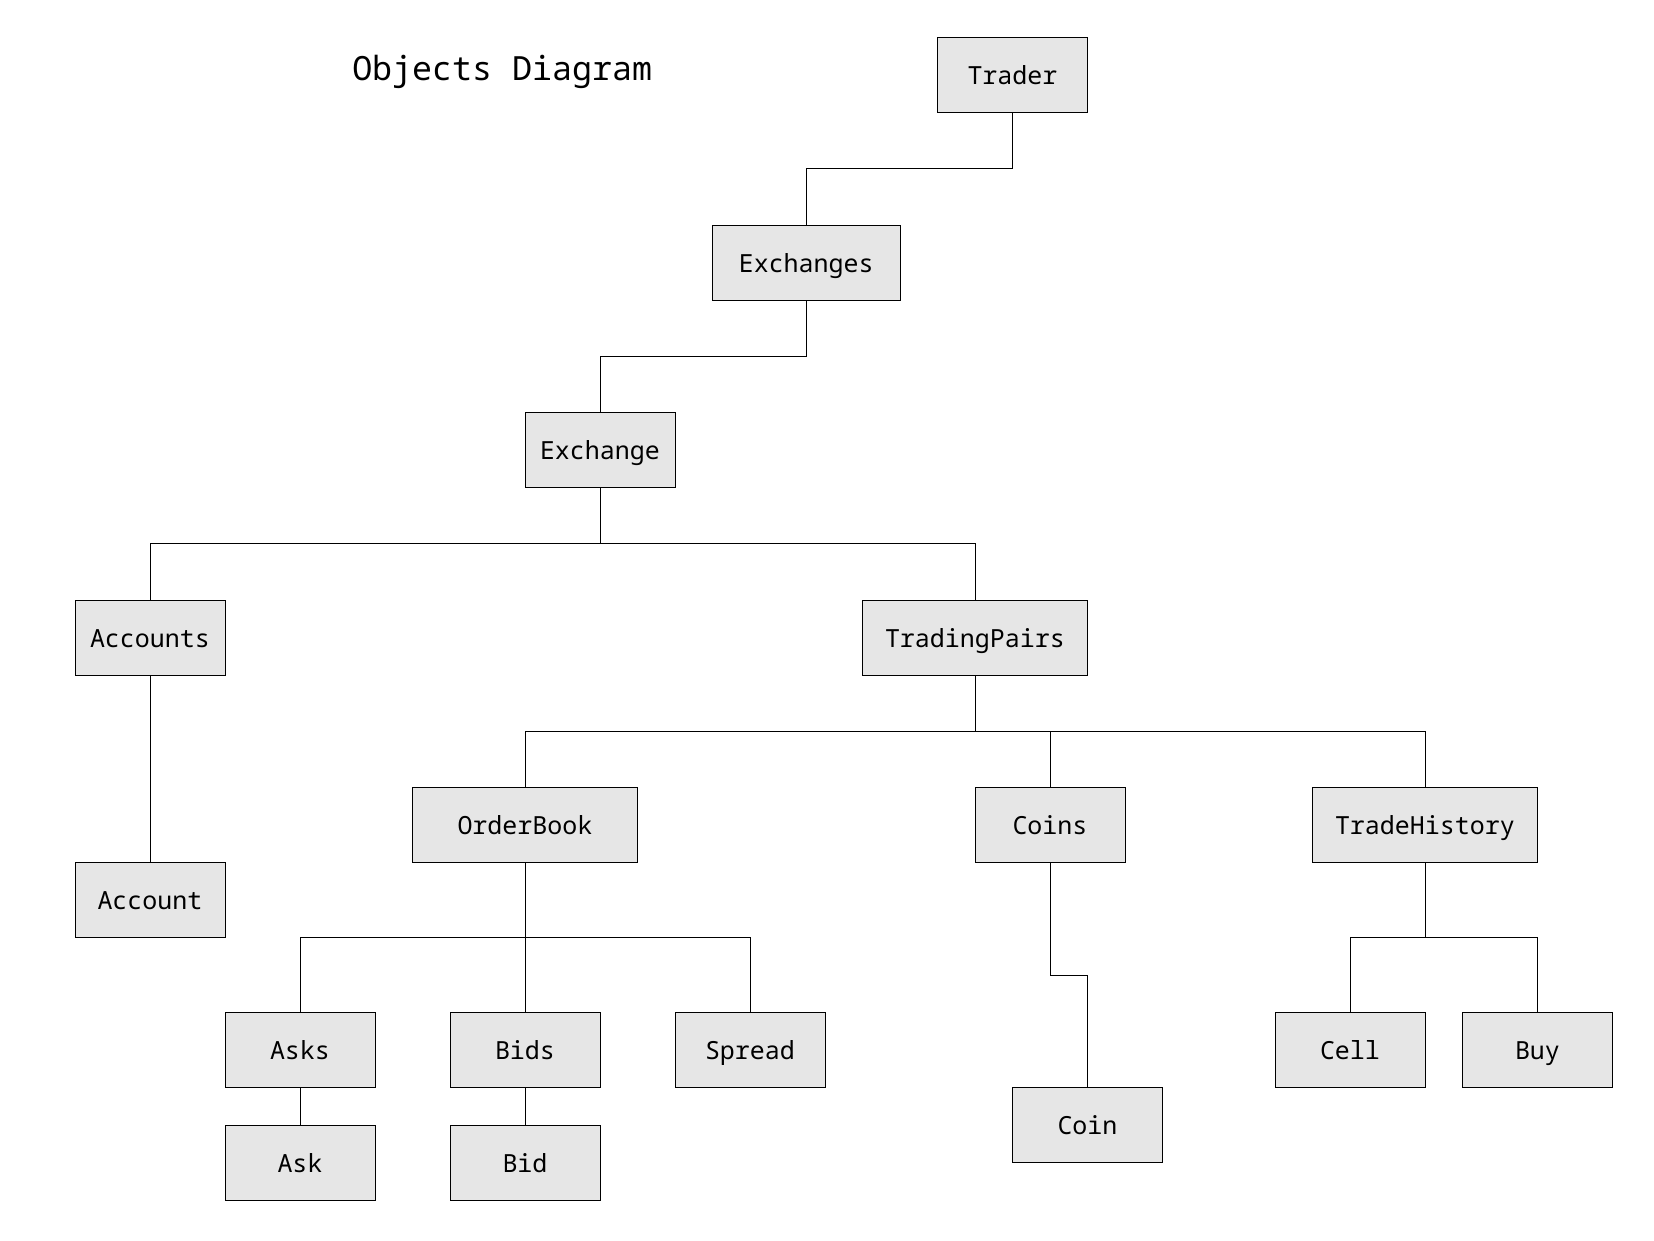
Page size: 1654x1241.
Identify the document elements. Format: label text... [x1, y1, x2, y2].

text_box Exchange [525, 412, 676, 488]
text_box Bids [450, 1012, 601, 1088]
text_box Asks [225, 1012, 376, 1088]
text_box Cell [1275, 1012, 1426, 1088]
text_box Bid [450, 1125, 601, 1201]
text_box Buy [1462, 1012, 1613, 1088]
text_box OrderBook [412, 787, 638, 863]
text_box Ask [225, 1125, 376, 1201]
text_box TradeHistory [1312, 787, 1538, 863]
text_box Trader [937, 37, 1088, 113]
text_box TradingPairs [862, 600, 1088, 676]
text_box Objects Diagram [337, 37, 668, 90]
text_box Accounts [75, 600, 226, 676]
text_box Spread [675, 1012, 826, 1088]
text_box Coins [975, 787, 1126, 863]
text_box Exchanges [712, 225, 901, 301]
text_box Account [75, 862, 226, 938]
text_box Coin [1012, 1087, 1163, 1163]
